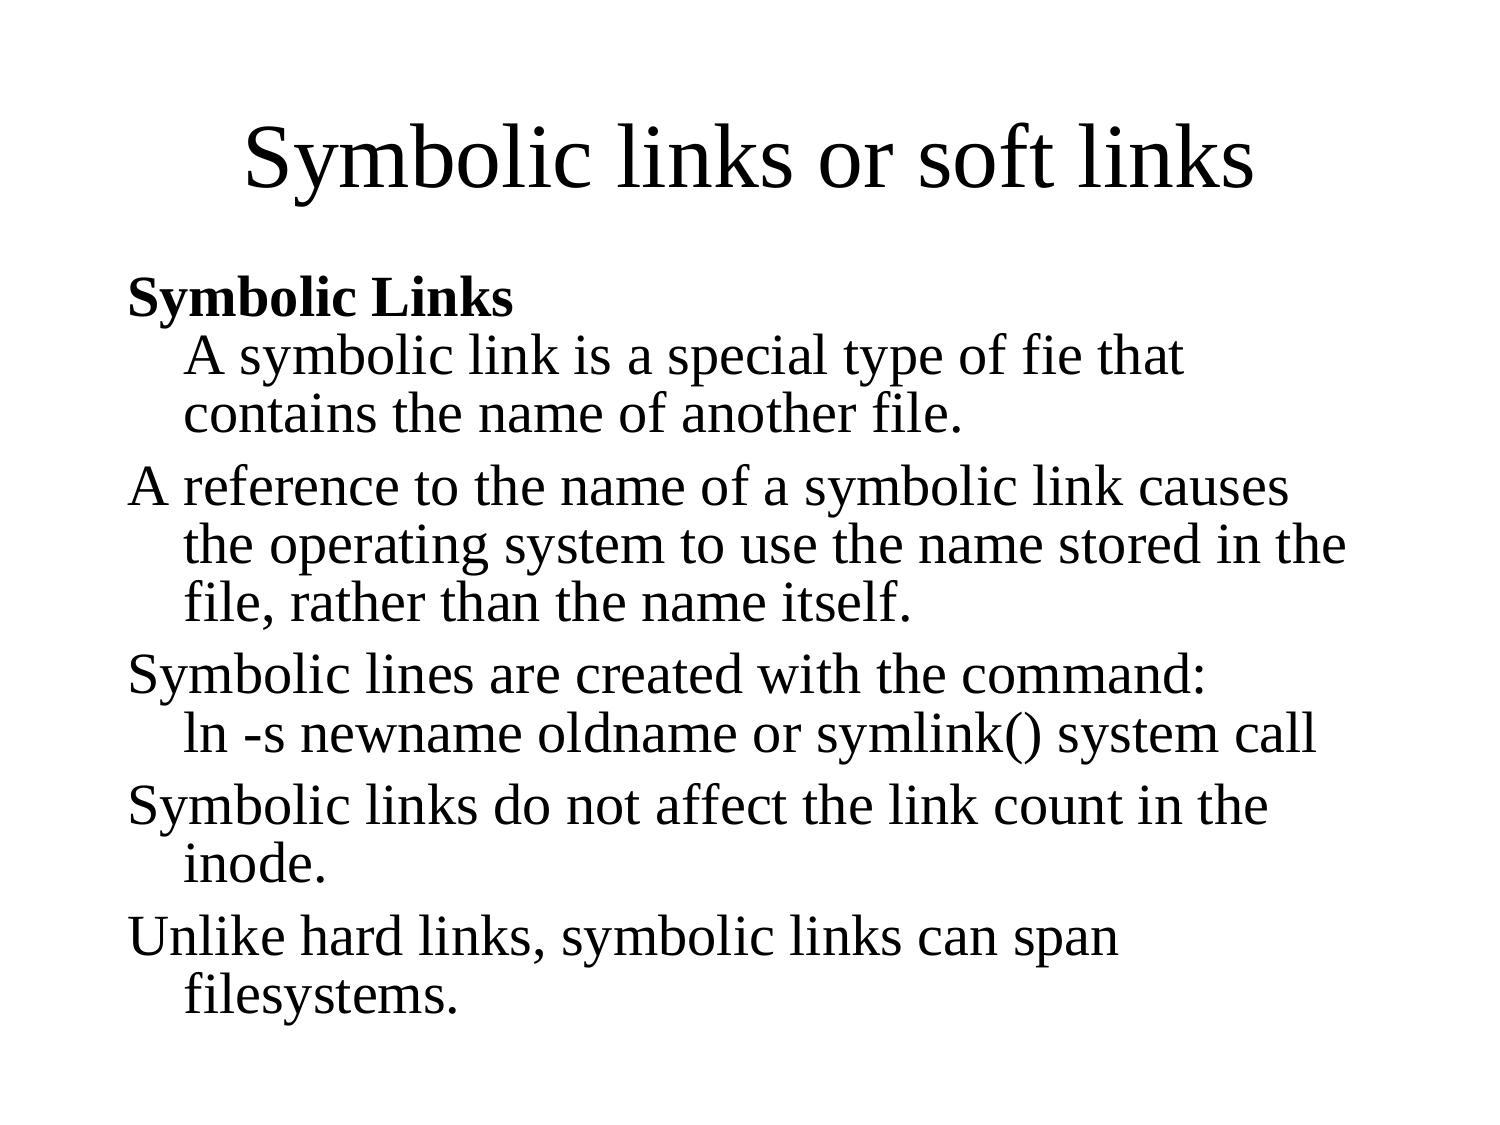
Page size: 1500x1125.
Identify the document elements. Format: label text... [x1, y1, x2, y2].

list Symbolic Links A symbolic link is a special type of fie that contains the name of another file. A reference to the name of a symbolic link causes the operating system to use the name stored in the file, rather than the name itself. Symbolic lines are created with the command: ln -s newname oldname or symlink() system call Symbolic links do not affect the link count in the inode. Unlike hard links, symbolic links can span filesystems. [112, 262, 1388, 1125]
title Symbolic links or soft links [112, 38, 1388, 262]
